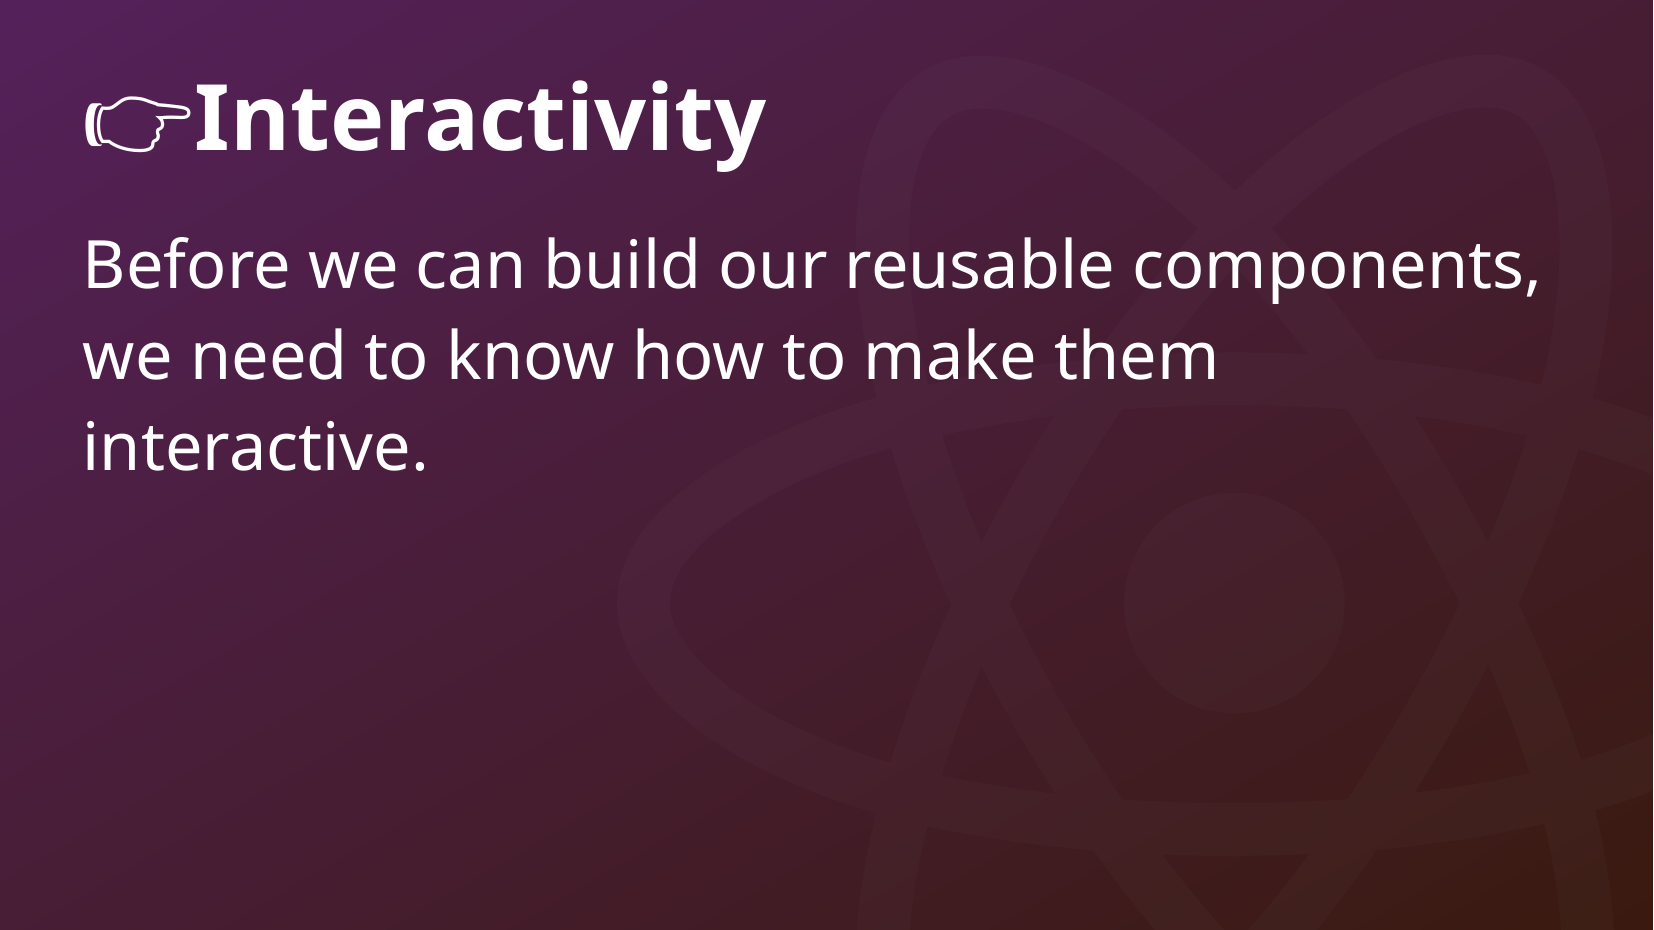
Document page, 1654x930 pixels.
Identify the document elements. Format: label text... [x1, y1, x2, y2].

list Before we can build our reusable components, we need to know how to make them interactive. [82, 217, 1571, 757]
title 👉Interactivity [82, 37, 1571, 193]
